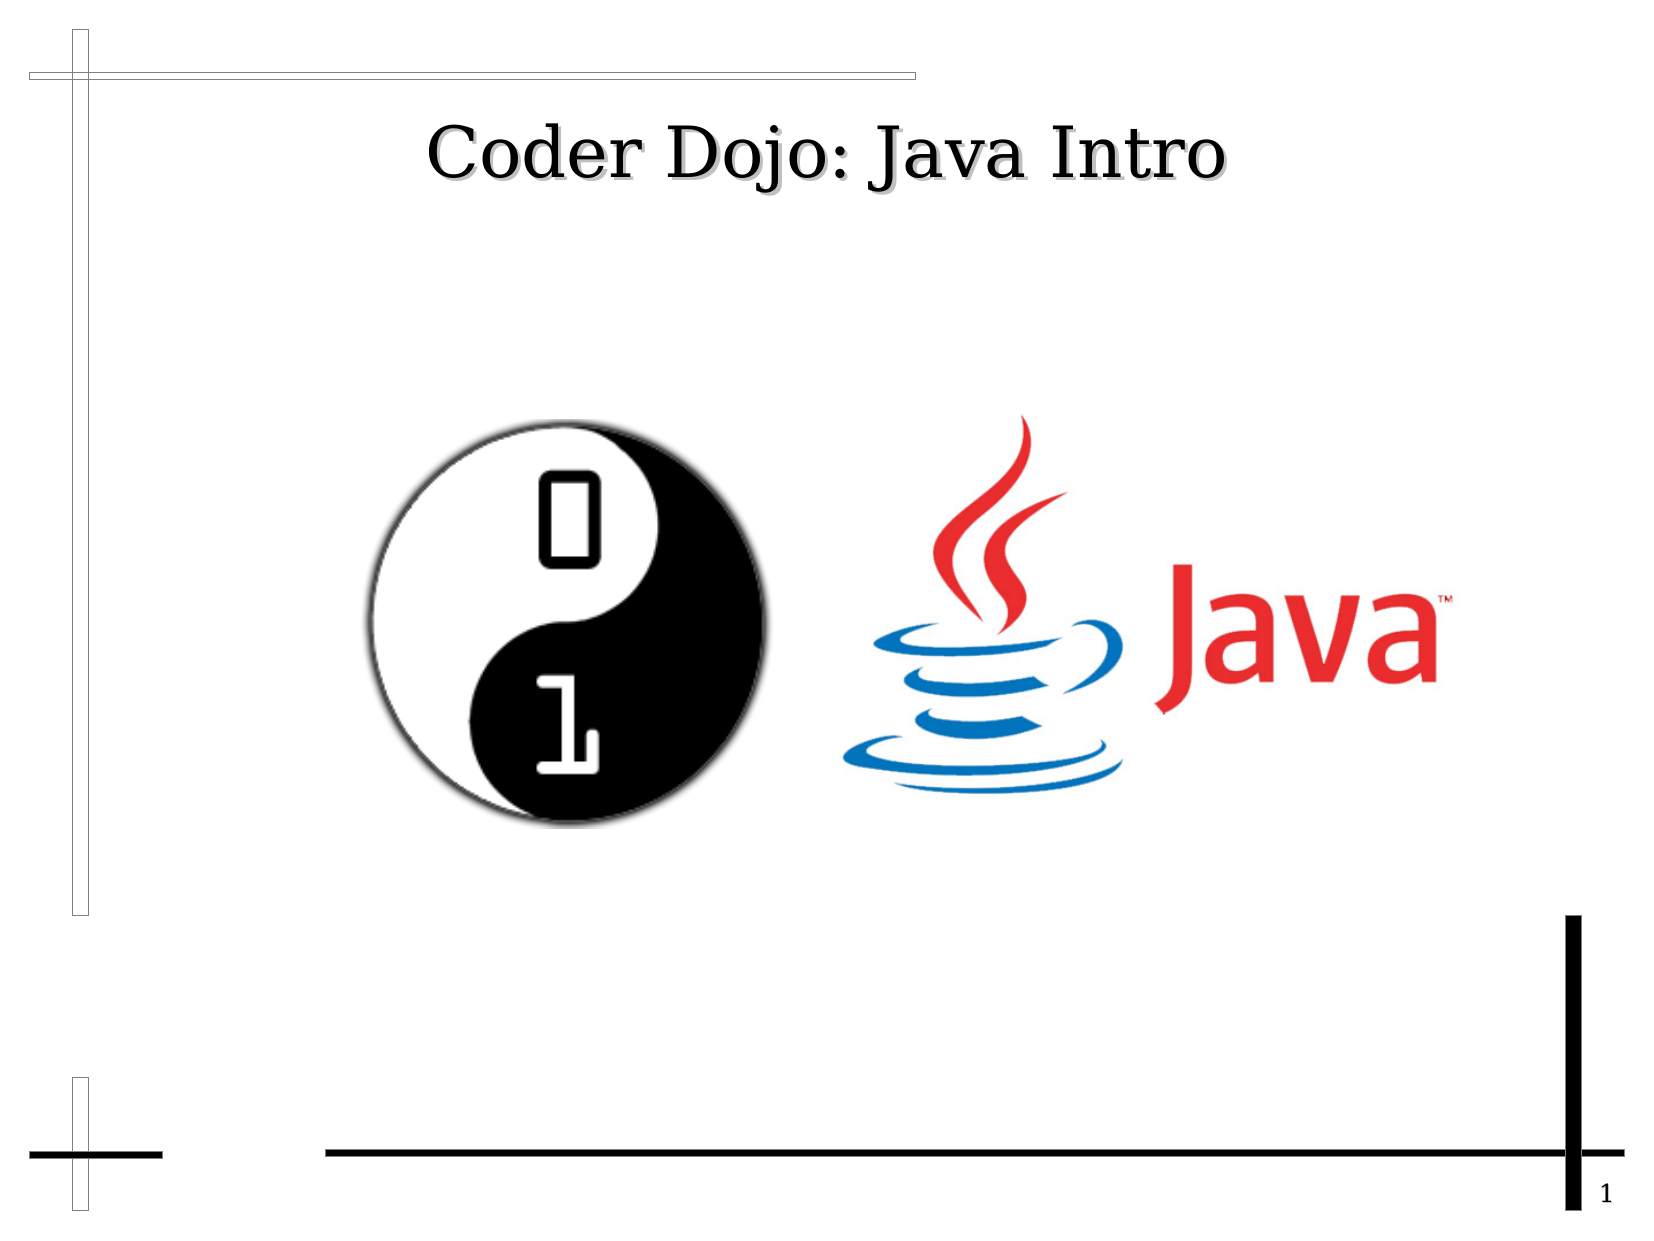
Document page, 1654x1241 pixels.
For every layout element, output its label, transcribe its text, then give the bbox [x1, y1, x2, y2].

picture [780, 395, 1529, 856]
title Coder Dojo: Java Intro [82, 49, 1571, 257]
picture [360, 419, 777, 829]
